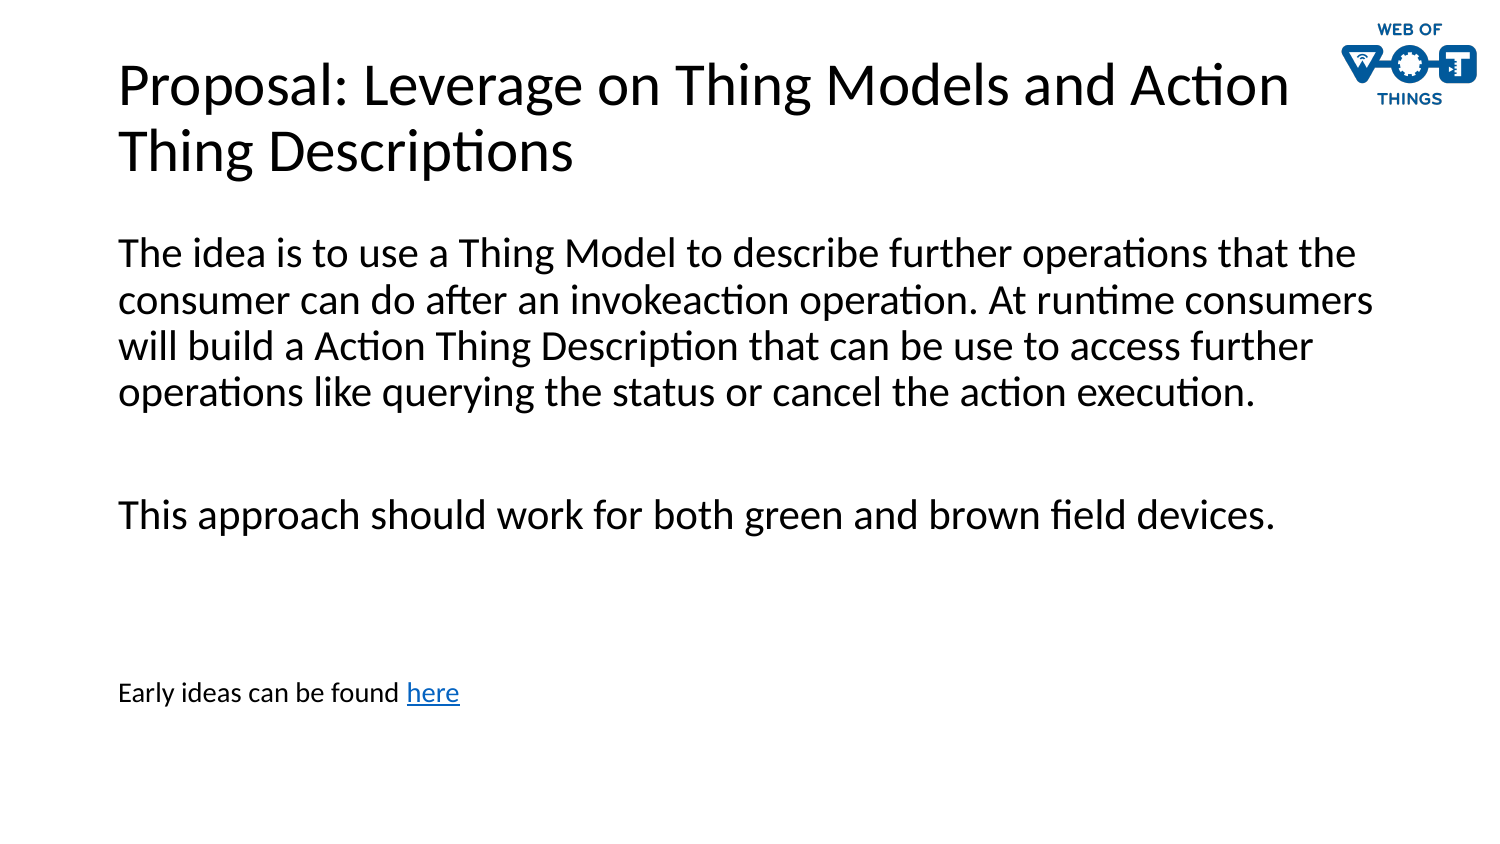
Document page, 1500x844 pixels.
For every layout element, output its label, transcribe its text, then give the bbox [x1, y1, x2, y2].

list The idea is to use a Thing Model to describe further operations that the consumer can do after an invokeaction operation. At runtime consumers will build a Action Thing Description that can be use to access further operations like querying the status or cancel the action execution. This approach should work for both green and brown field devices. Early ideas can be found here [103, 223, 1397, 756]
title Proposal: Leverage on Thing Models and Action Thing Descriptions [103, 44, 1397, 192]
picture [1326, 14, 1492, 114]
